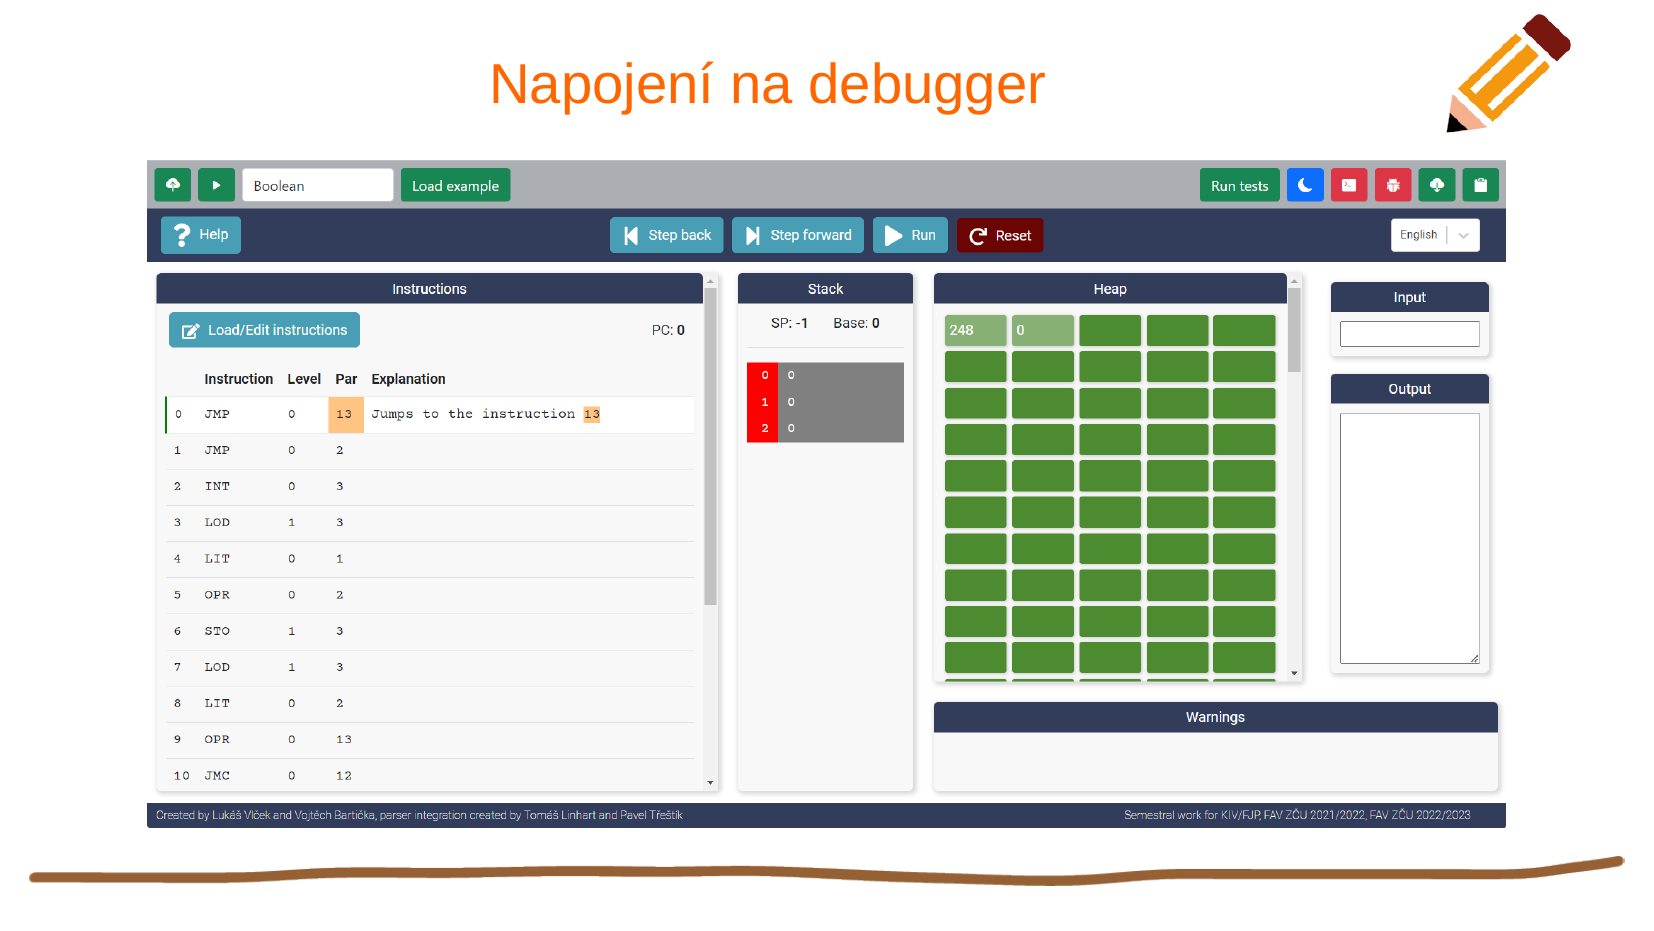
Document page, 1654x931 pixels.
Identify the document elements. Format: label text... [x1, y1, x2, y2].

picture [147, 160, 1506, 828]
title Napojení na debugger [88, 29, 1447, 133]
